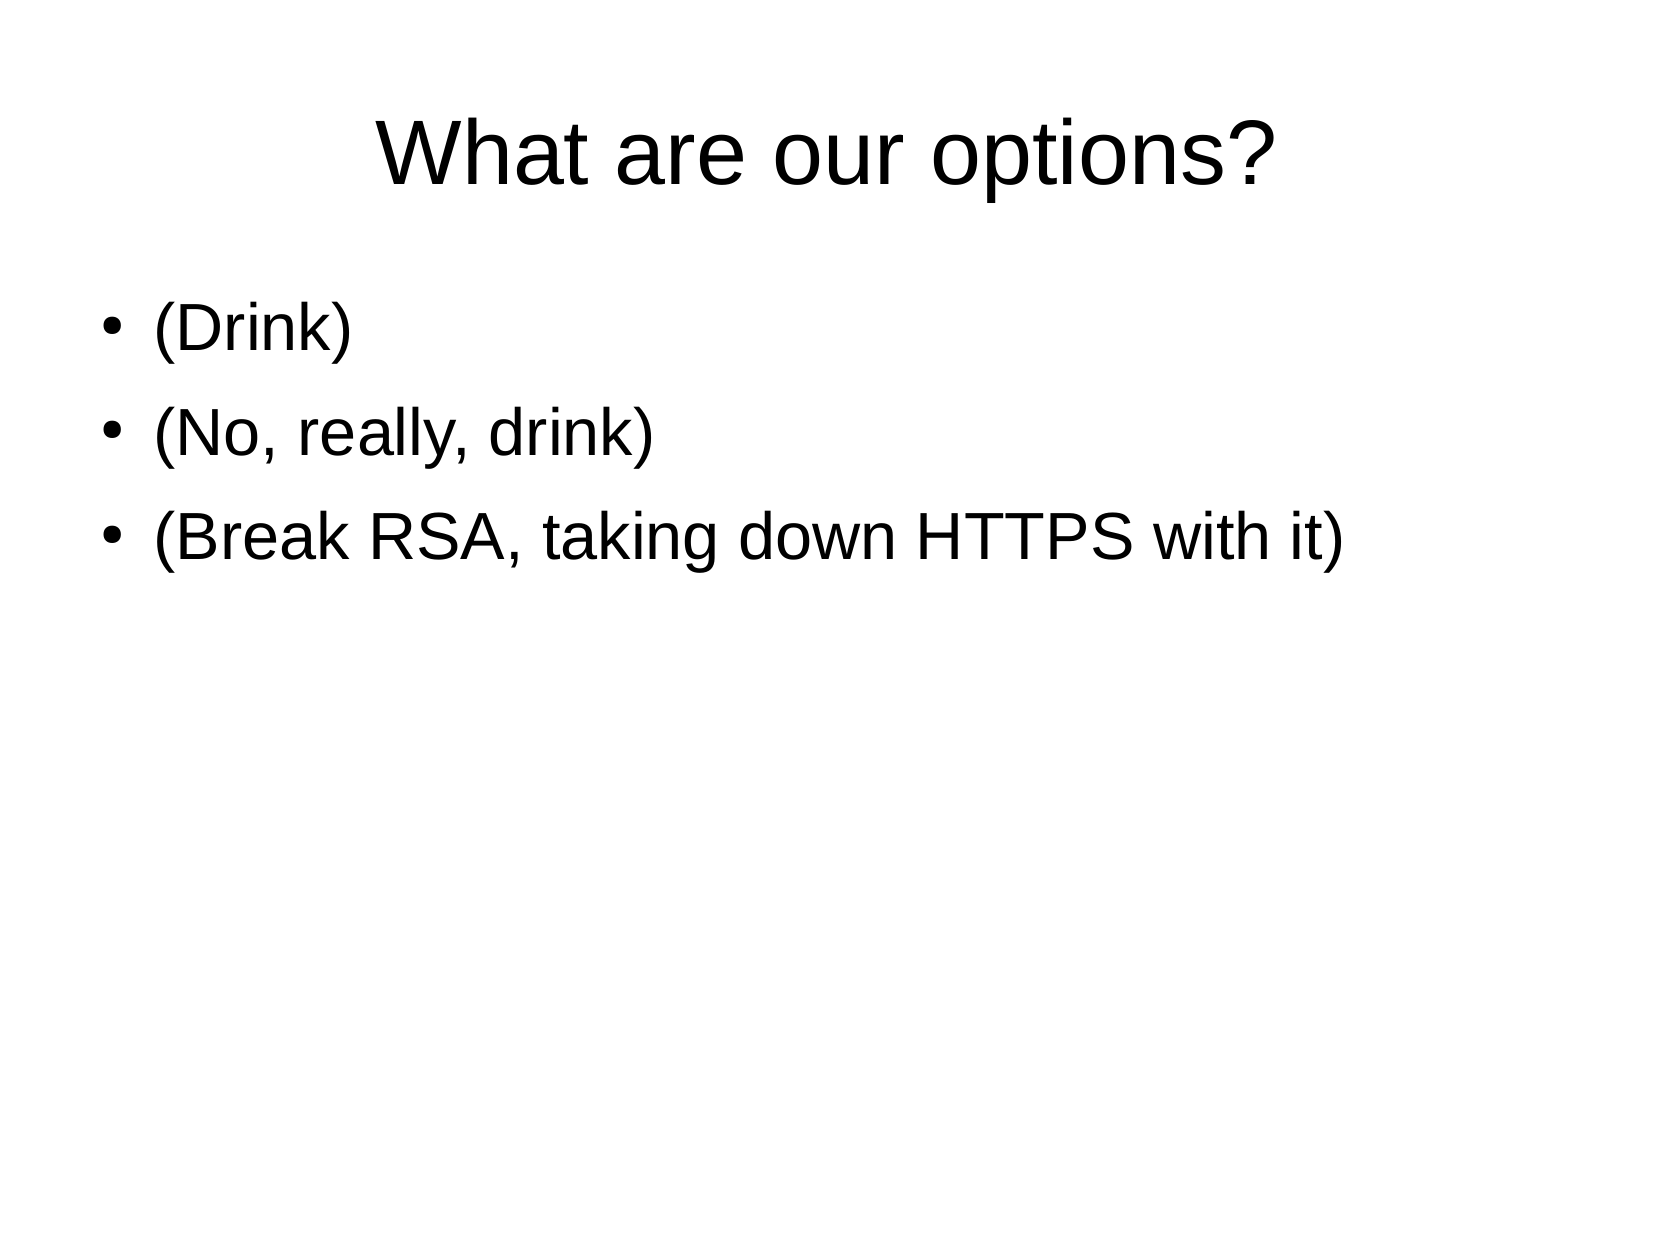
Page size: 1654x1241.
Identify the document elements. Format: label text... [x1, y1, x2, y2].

list (Drink) (No, really, drink) (Break RSA, taking down HTTPS with it) [82, 290, 1538, 1010]
title What are our options? [82, 49, 1571, 257]
